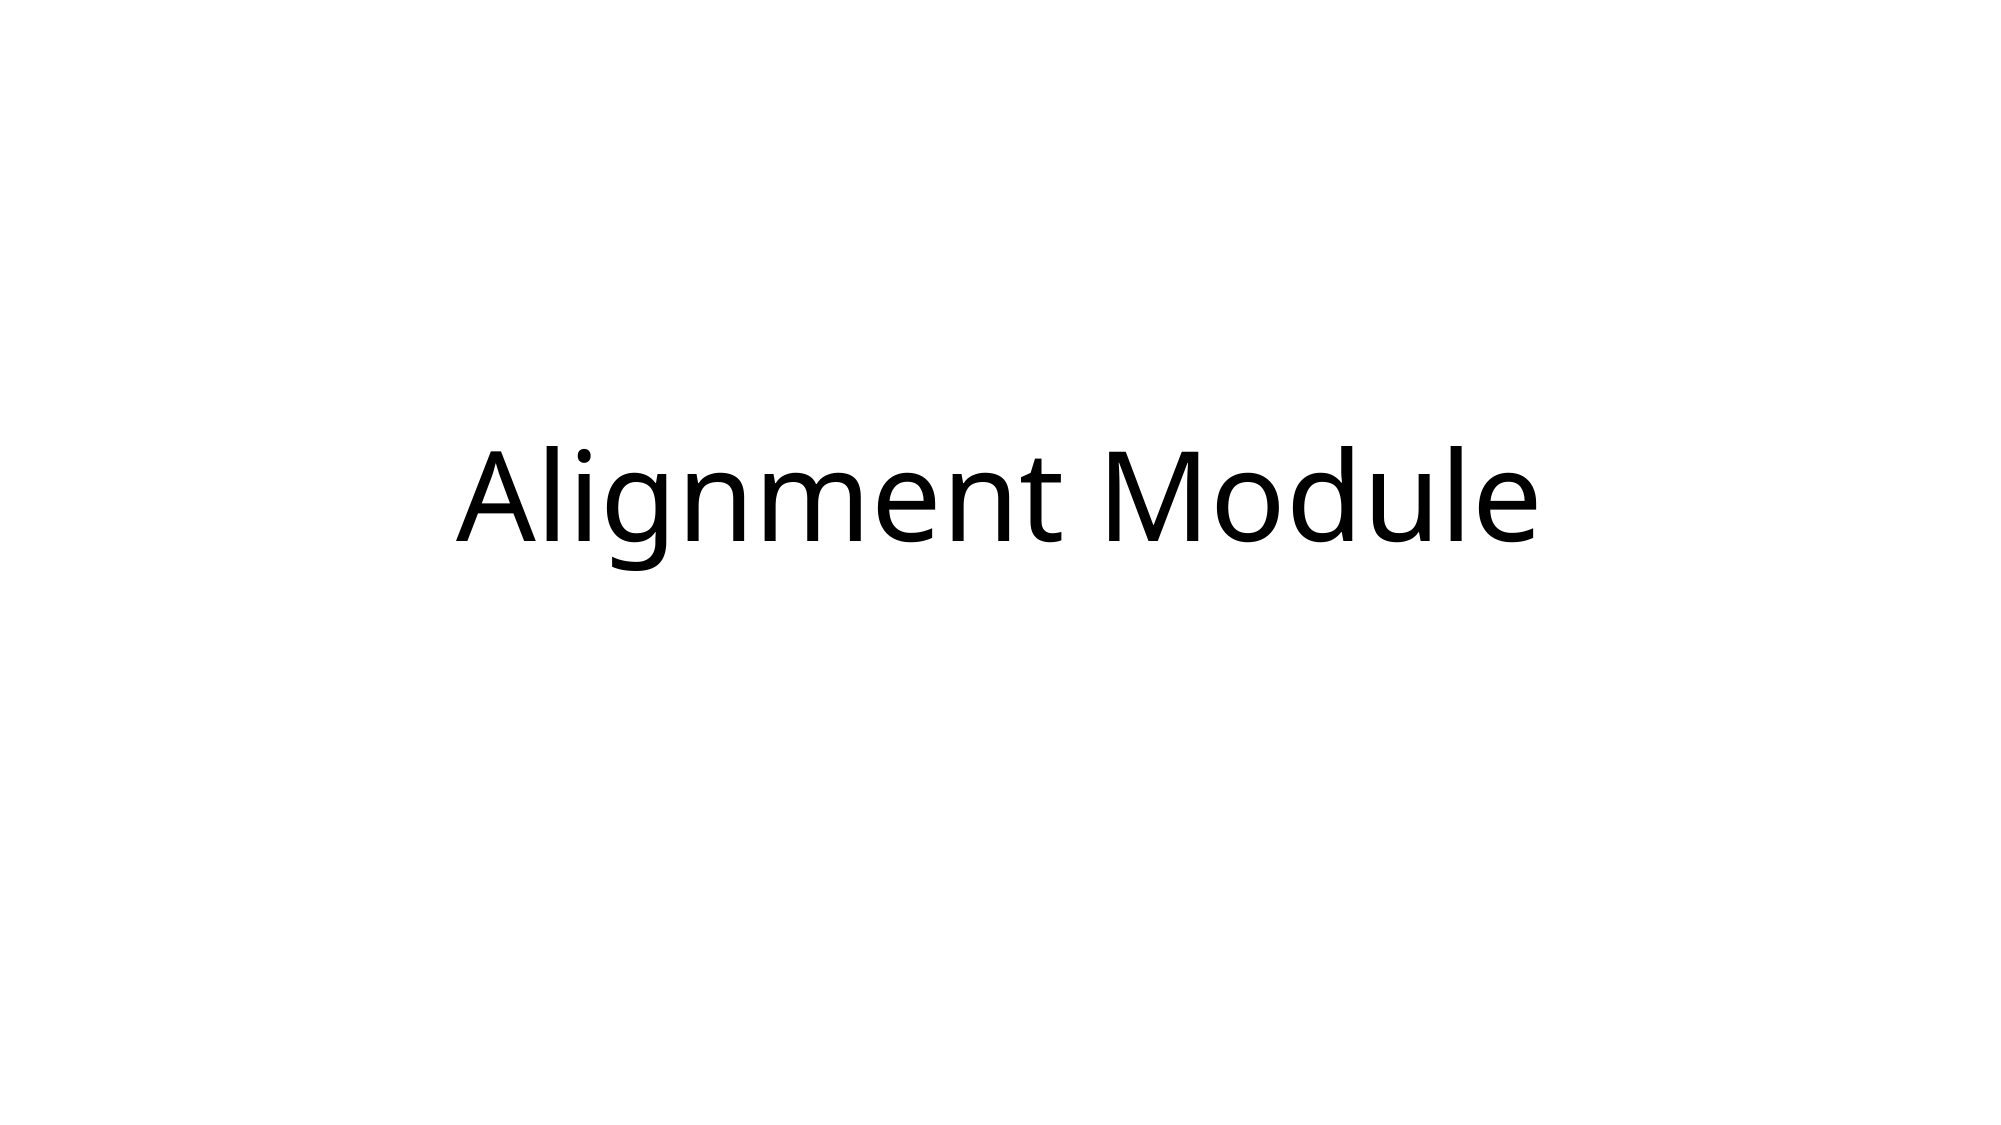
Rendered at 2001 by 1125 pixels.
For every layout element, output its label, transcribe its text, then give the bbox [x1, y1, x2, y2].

title Alignment Module [249, 184, 1750, 576]
